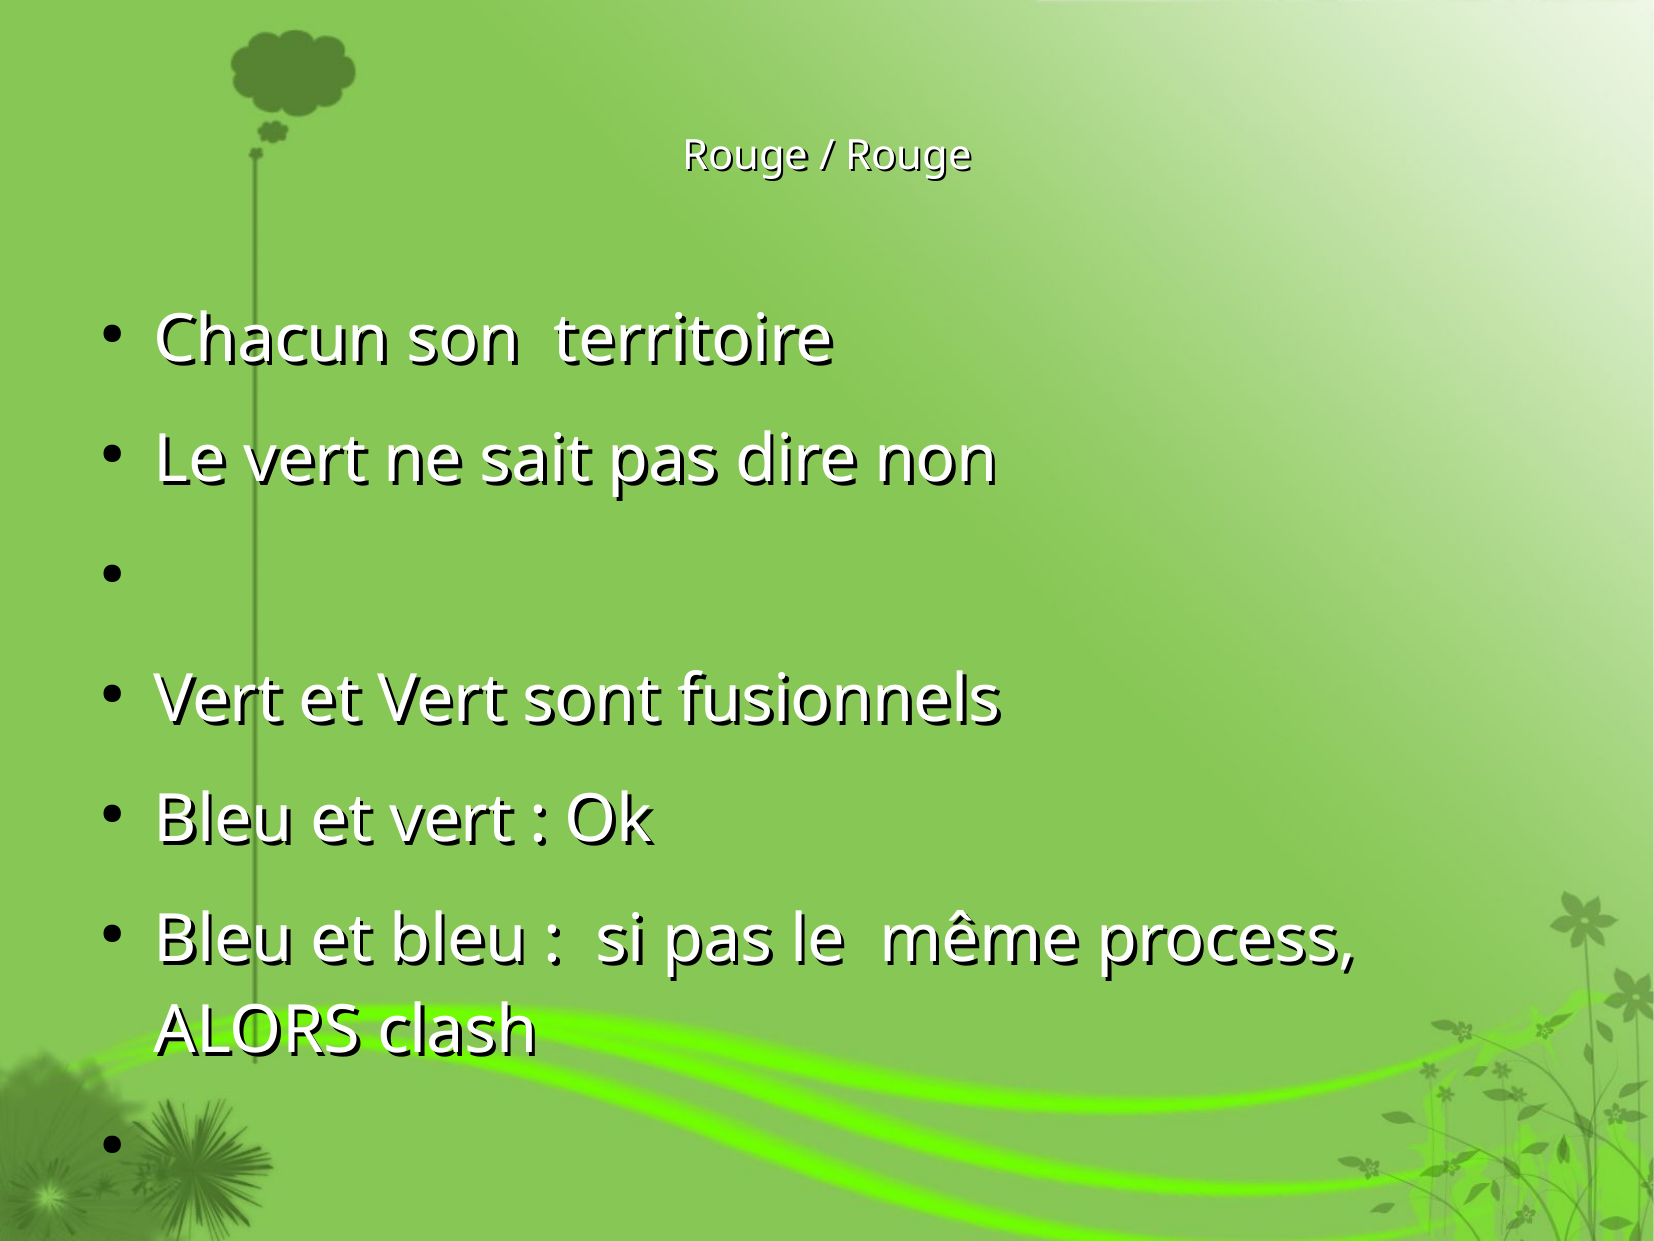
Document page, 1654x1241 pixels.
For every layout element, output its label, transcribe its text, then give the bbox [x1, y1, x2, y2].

title Rouge / Rouge [82, 49, 1571, 257]
picture [0, 0, 1654, 1241]
list Chacun son territoire Le vert ne sait pas dire non Vert et Vert sont fusionnels Bleu et vert : Ok Bleu et bleu : si pas le même process, ALORS clash [82, 290, 1571, 1167]
